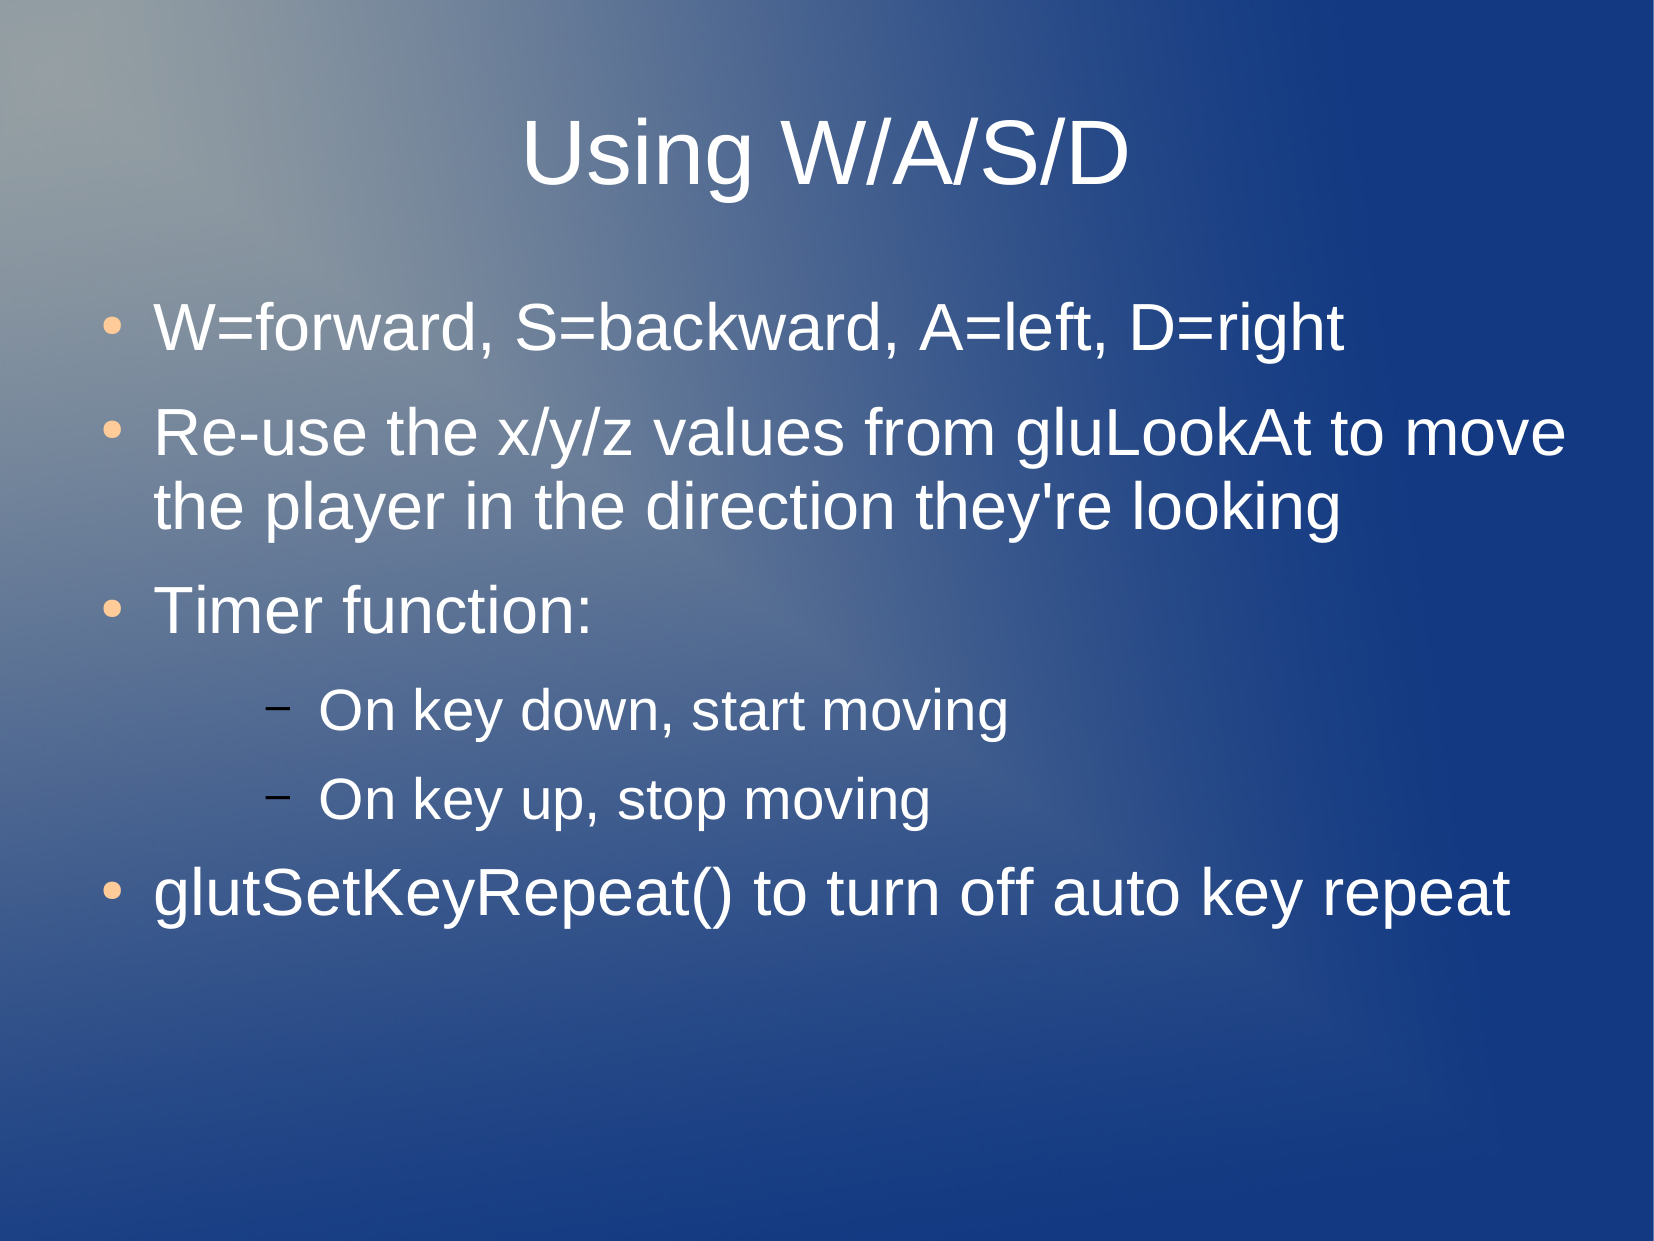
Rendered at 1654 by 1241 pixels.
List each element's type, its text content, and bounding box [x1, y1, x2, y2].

picture [0, 0, 1654, 1241]
list W=forward, S=backward, A=left, D=right Re-use the x/y/z values from gluLookAt to move the player in the direction they're looking Timer function: On key down, start moving On key up, stop moving glutSetKeyRepeat() to turn off auto key repeat [82, 290, 1571, 1109]
title Using W/A/S/D [82, 49, 1571, 257]
